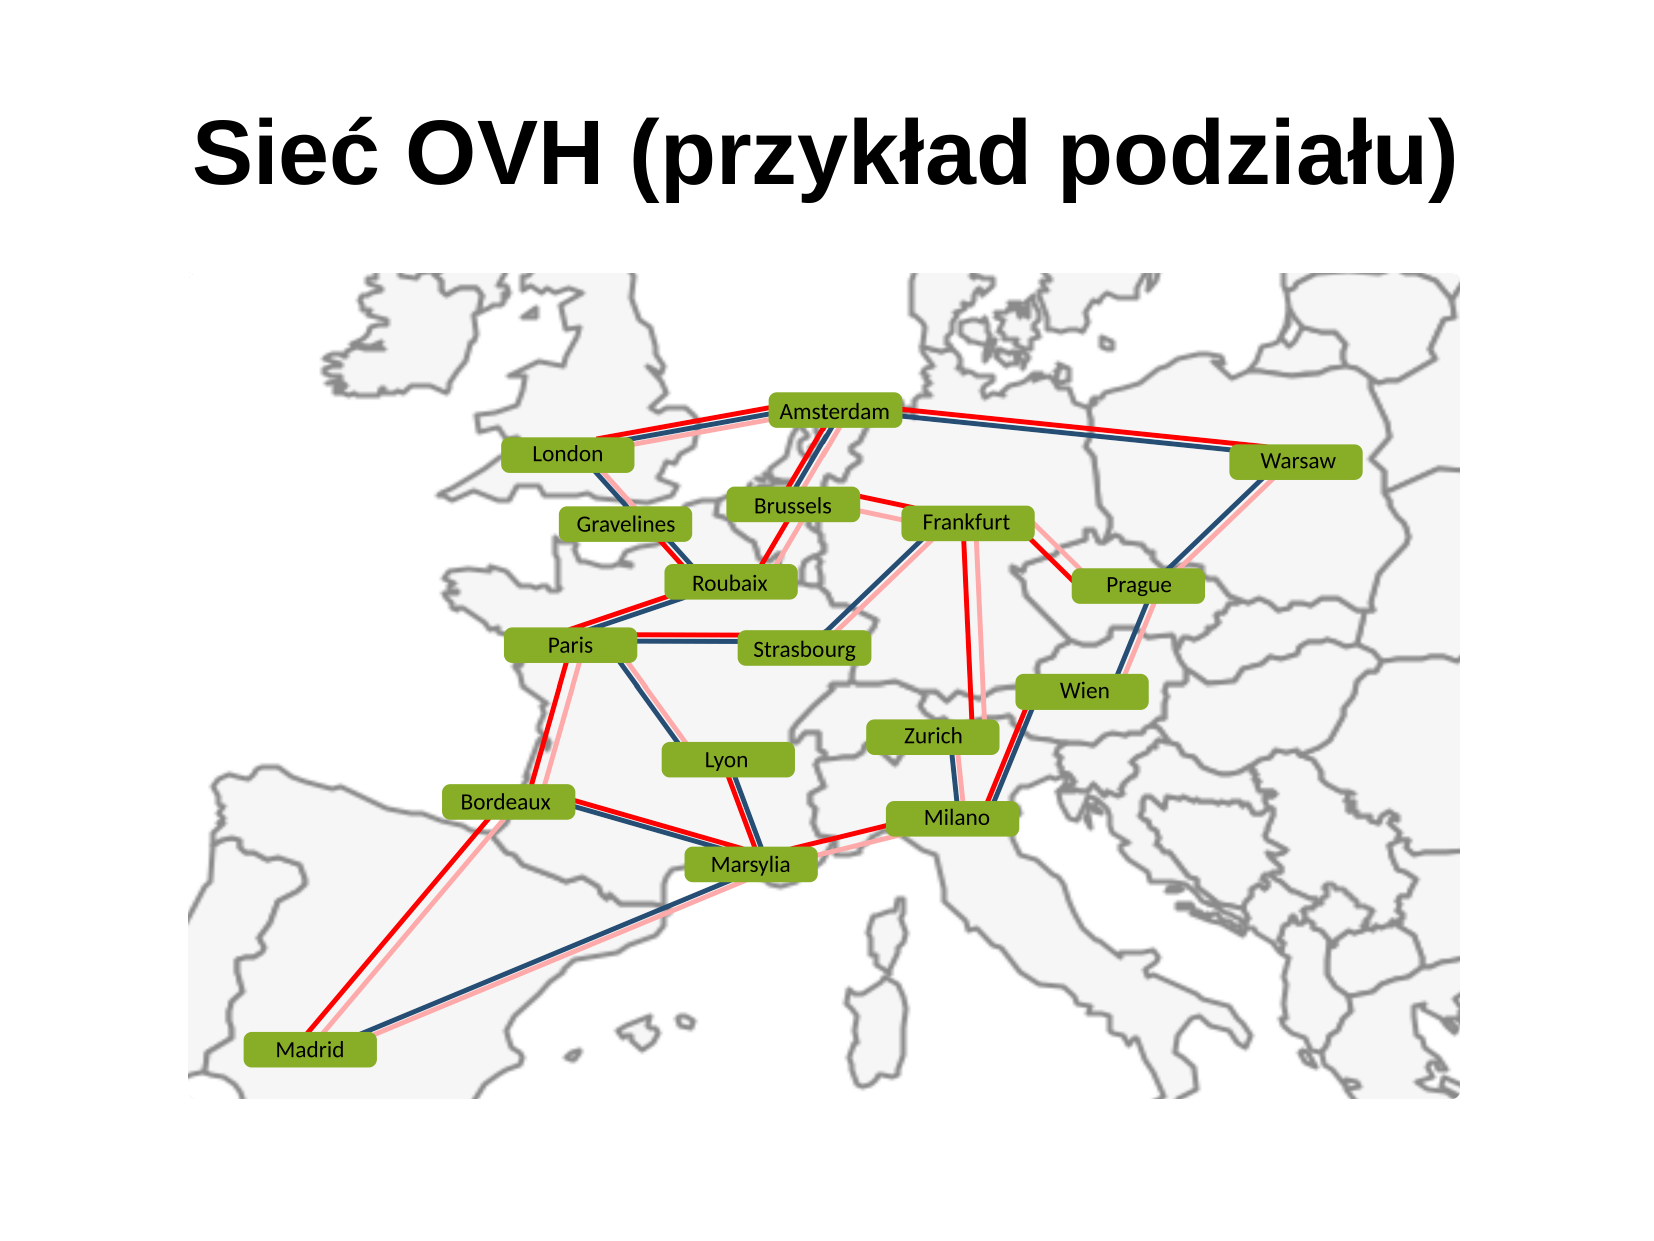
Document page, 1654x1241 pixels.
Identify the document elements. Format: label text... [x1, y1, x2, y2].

picture [188, 273, 1460, 1099]
title Sieć OVH (przykład podziału) [82, 49, 1571, 257]
